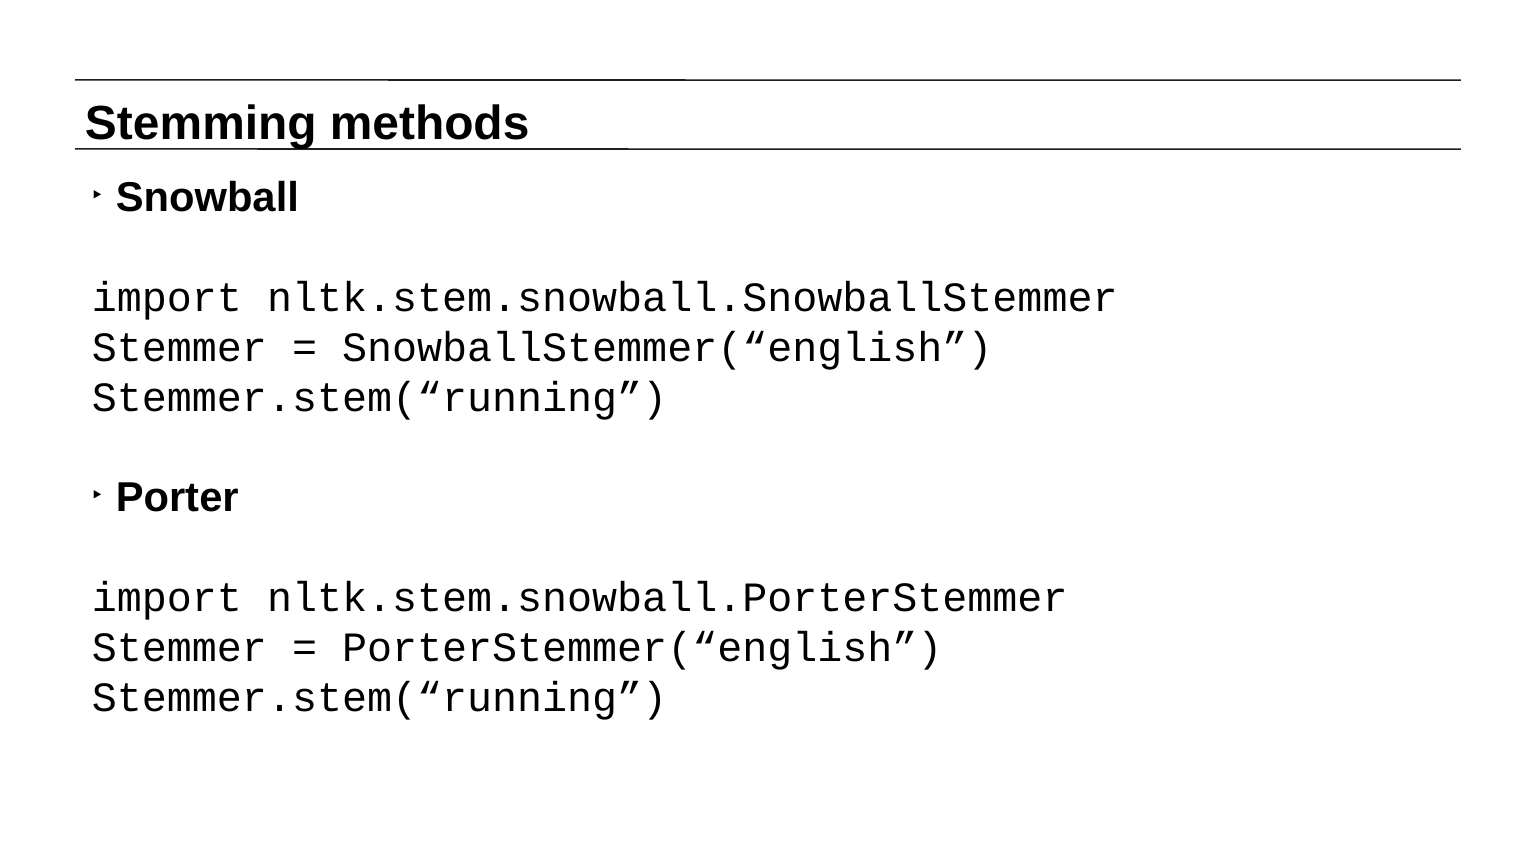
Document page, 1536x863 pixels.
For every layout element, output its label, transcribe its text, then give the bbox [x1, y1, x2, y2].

title Stemming methods [76, 82, 1369, 161]
list Snowball import nltk.stem.snowball.SnowballStemmer Stemmer = SnowballStemmer(“english”) Stemmer.stem(“running”) Porter import nltk.stem.snowball.PorterStemmer Stemmer = PorterStemmer(“english”) Stemmer.stem(“running”) [76, 161, 1460, 823]
